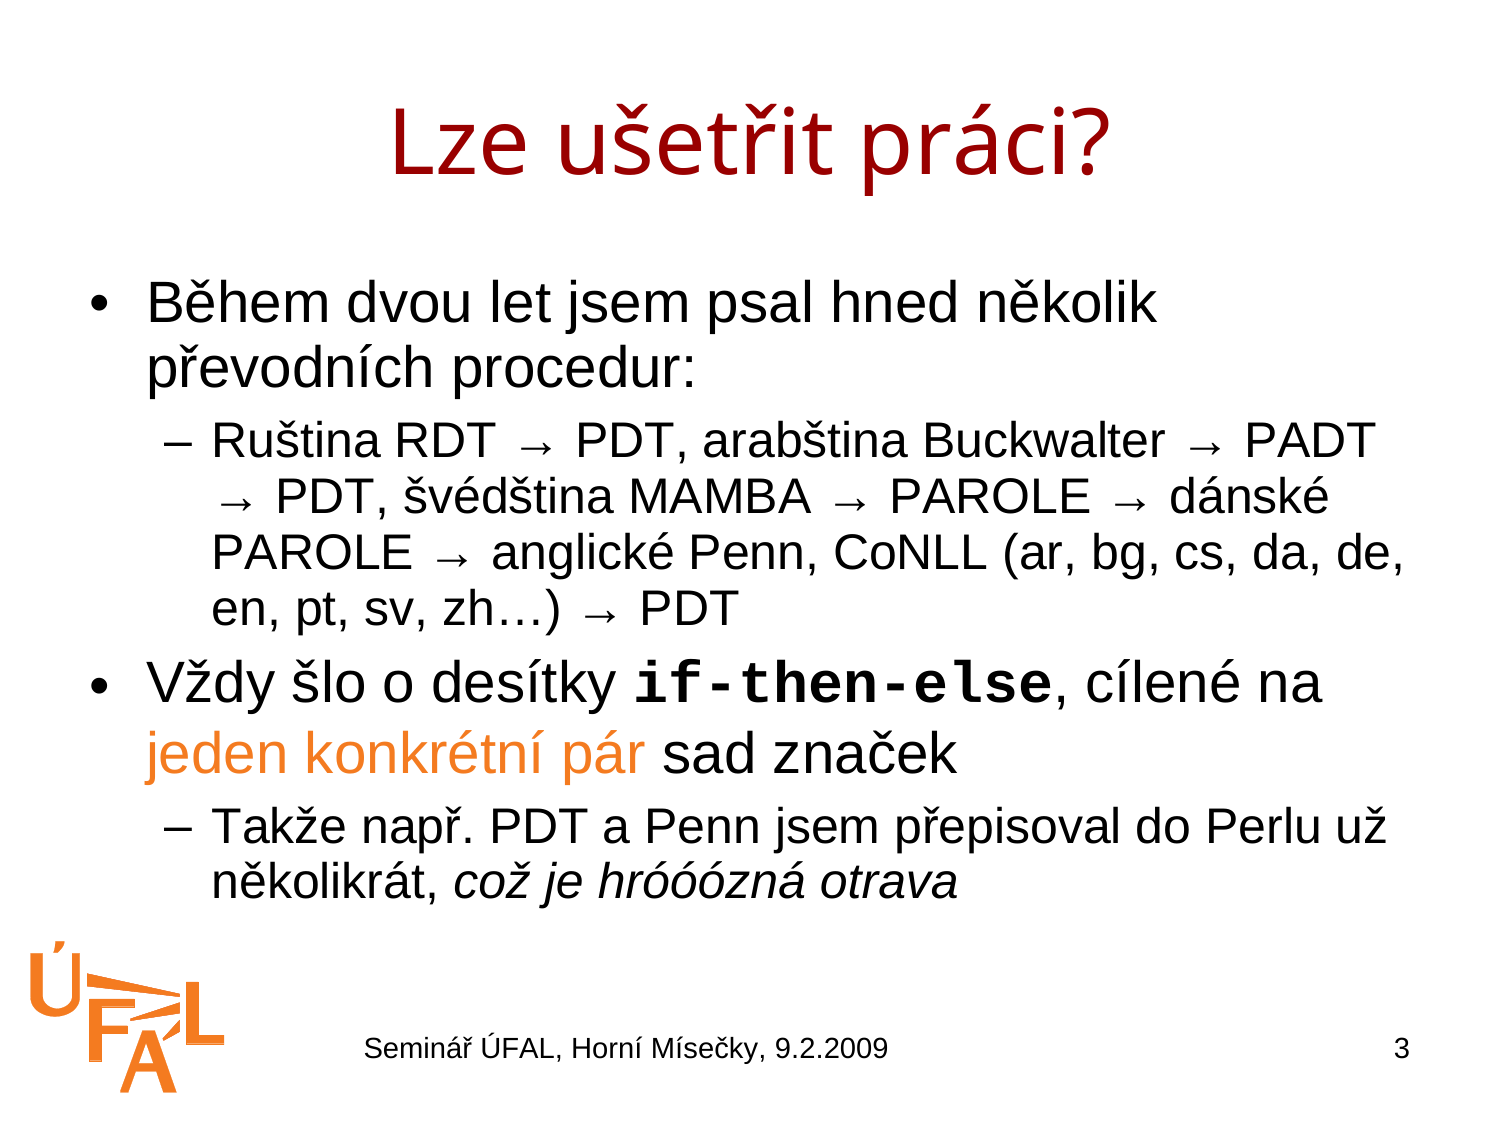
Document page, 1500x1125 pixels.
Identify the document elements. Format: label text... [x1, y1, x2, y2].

title Lze ušetřit práci? [75, 45, 1426, 233]
list Během dvou let jsem psal hned několik převodních procedur: Ruština RDT → PDT, arabština Buckwalter → PADT → PDT, švédština MAMBA → PAROLE → dánské PAROLE → anglické Penn, CoNLL (ar, bg, cs, da, de, en, pt, sv, zh…) → PDT Vždy šlo o desítky if-then-else, cílené na jeden konkrétní pár sad značek Takže např. PDT a Penn jsem přepisoval do Perlu už několikrát, což je hróóózná otrava [75, 262, 1426, 1006]
